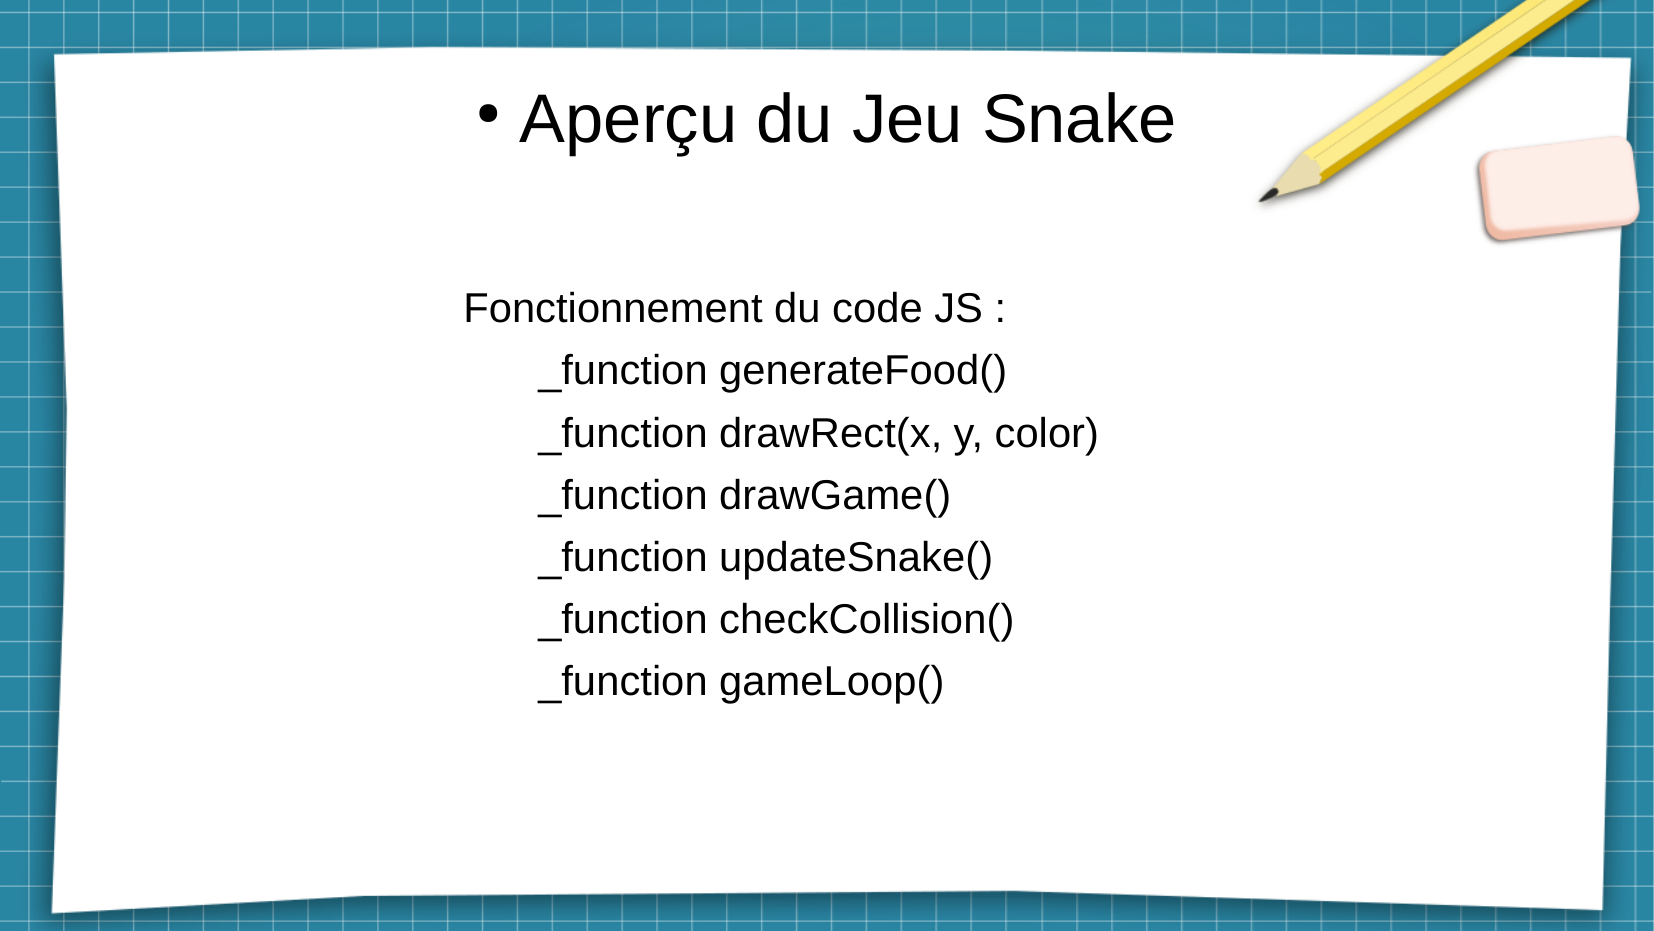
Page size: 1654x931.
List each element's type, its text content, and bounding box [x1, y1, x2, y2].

title Aperçu du Jeu Snake [82, 37, 1571, 193]
list Fonctionnement du code JS : _function generateFood() _function drawRect(x, y, color) _function drawGame() _function updateSnake() _function checkCollision() _function gameLoop() [463, 290, 1191, 770]
